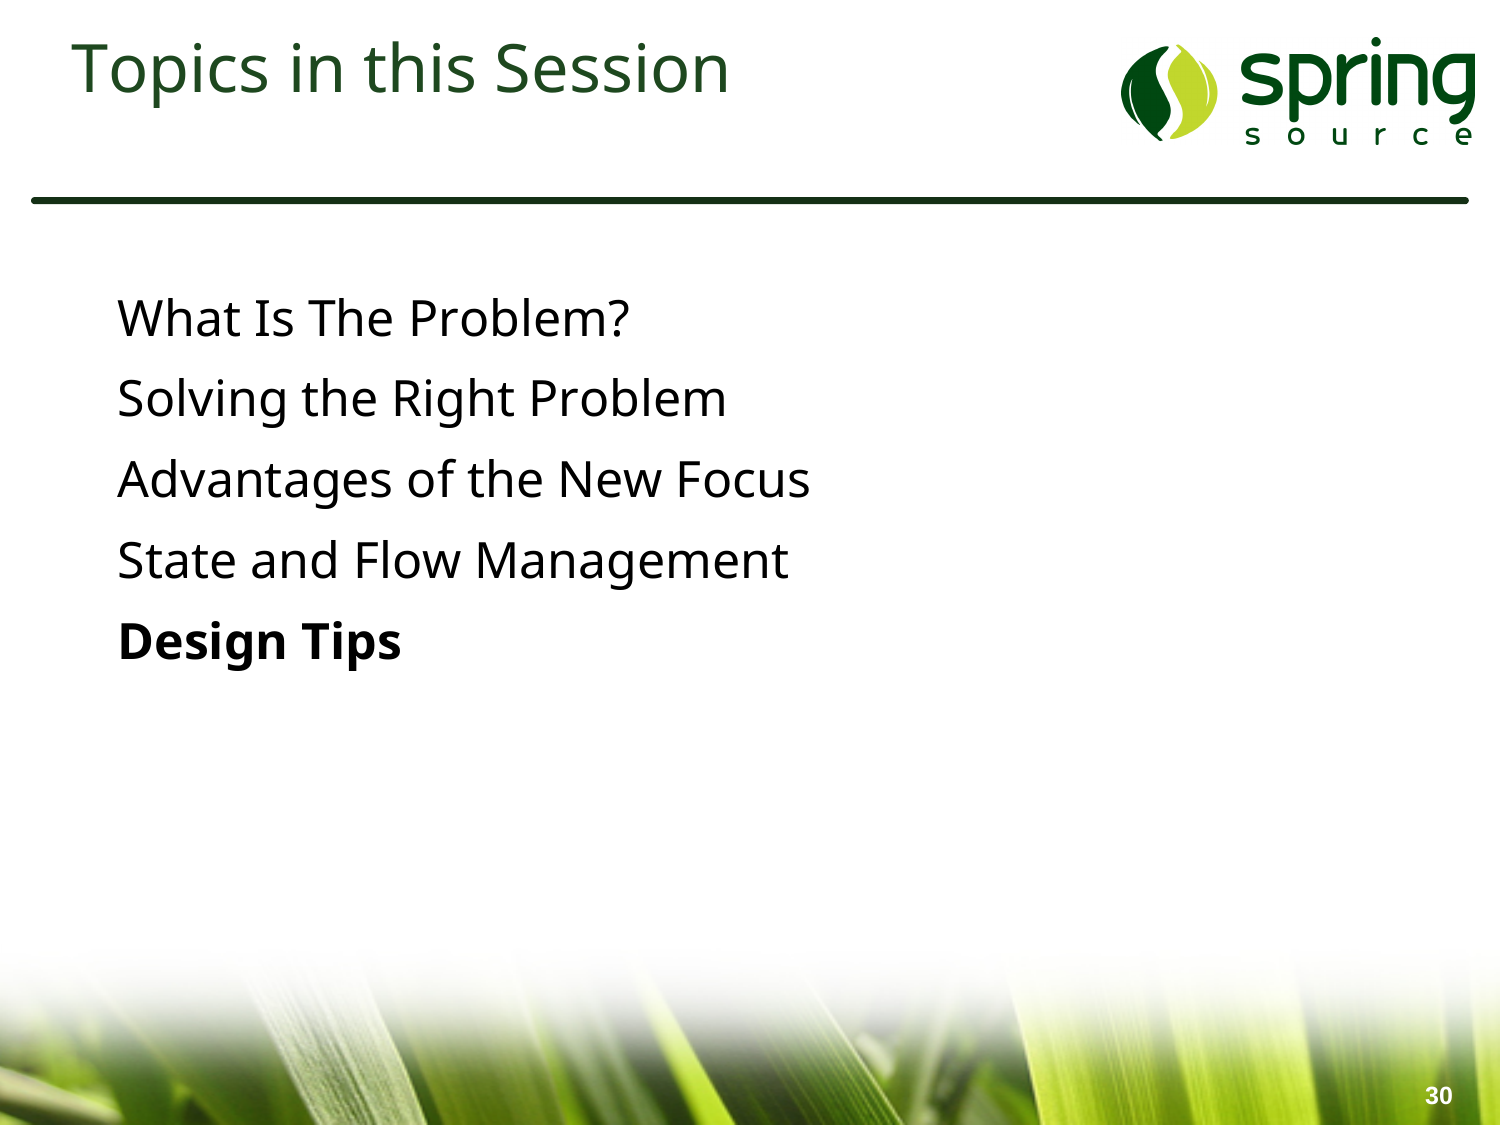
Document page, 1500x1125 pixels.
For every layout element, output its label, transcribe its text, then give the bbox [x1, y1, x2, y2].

title Topics in this Session [56, 13, 1090, 177]
list What Is The Problem? Solving the Right Problem Advantages of the New Focus State and Flow Management Design Tips [103, 275, 1395, 938]
picture [1121, 37, 1475, 145]
picture [0, 944, 1500, 1125]
